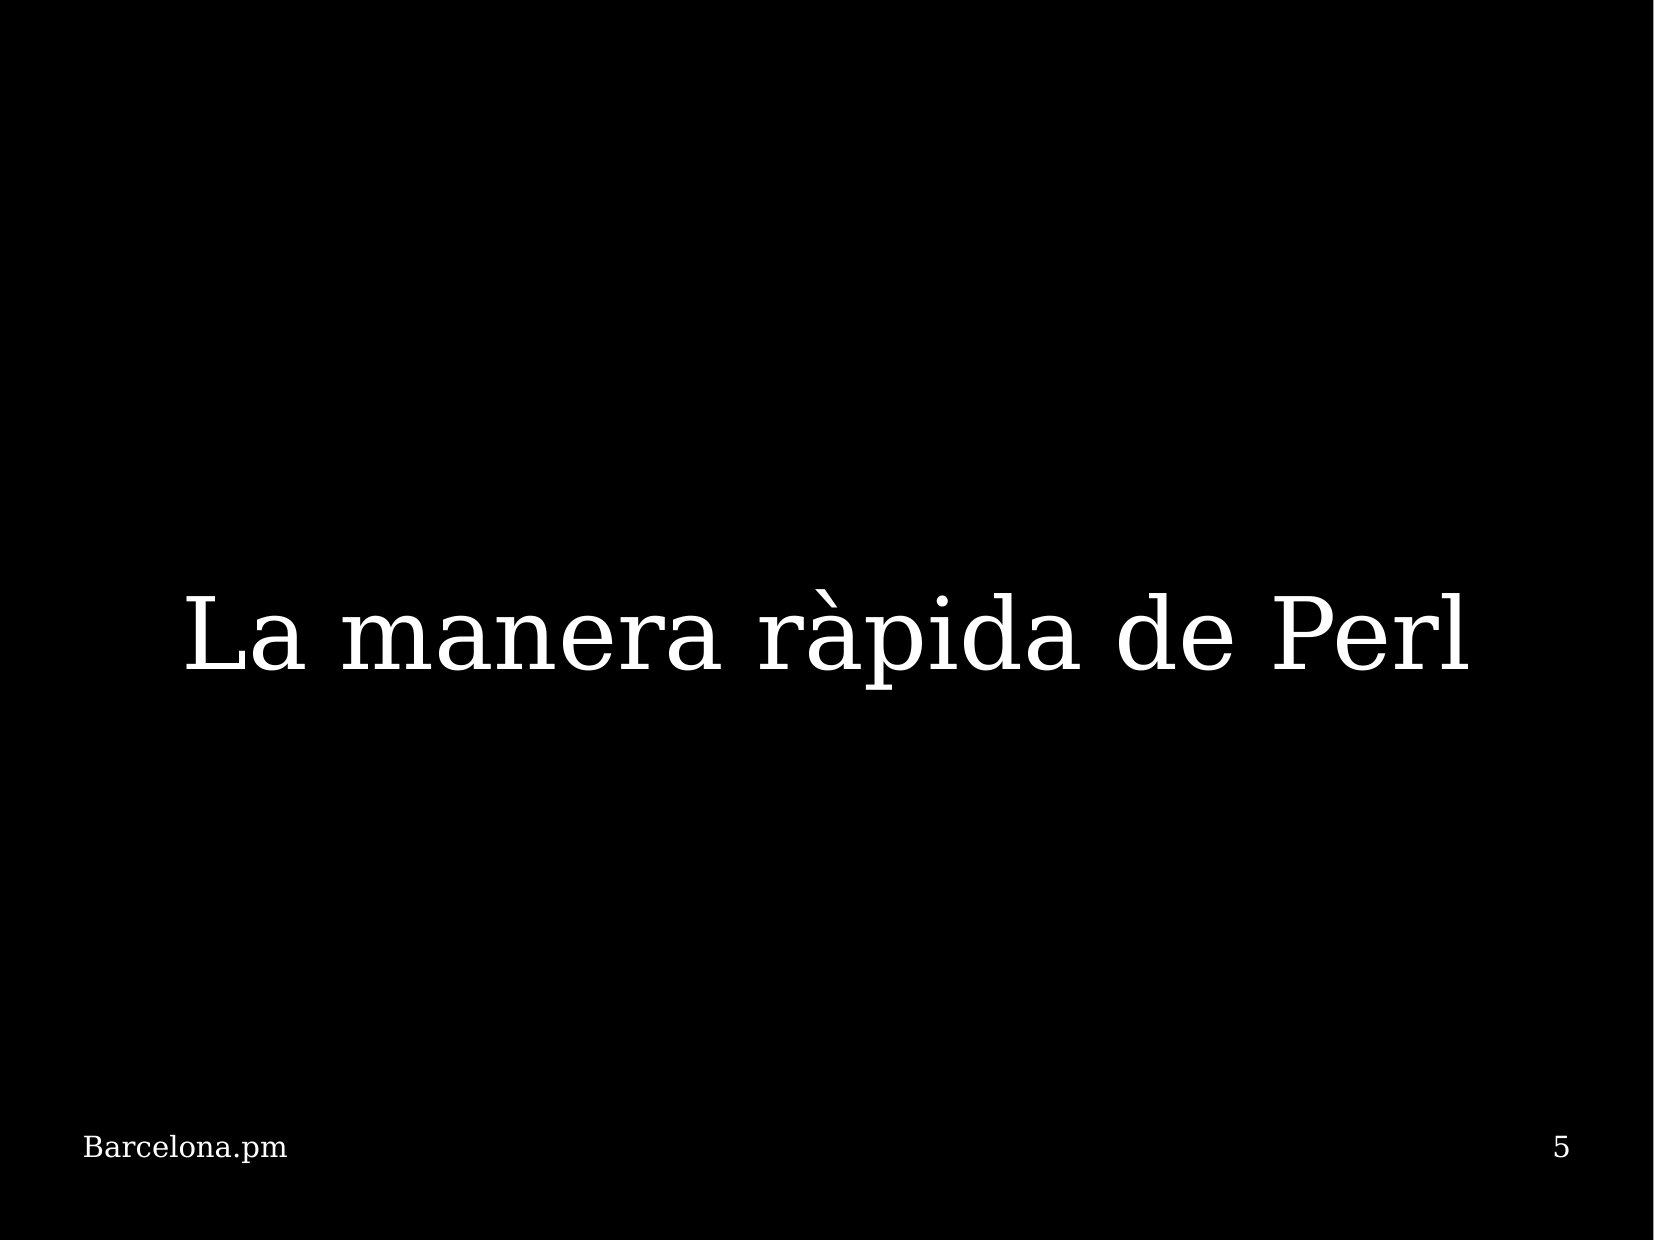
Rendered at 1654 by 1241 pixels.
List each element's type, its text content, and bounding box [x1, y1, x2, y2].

title La manera ràpida de Perl [59, 523, 1595, 717]
